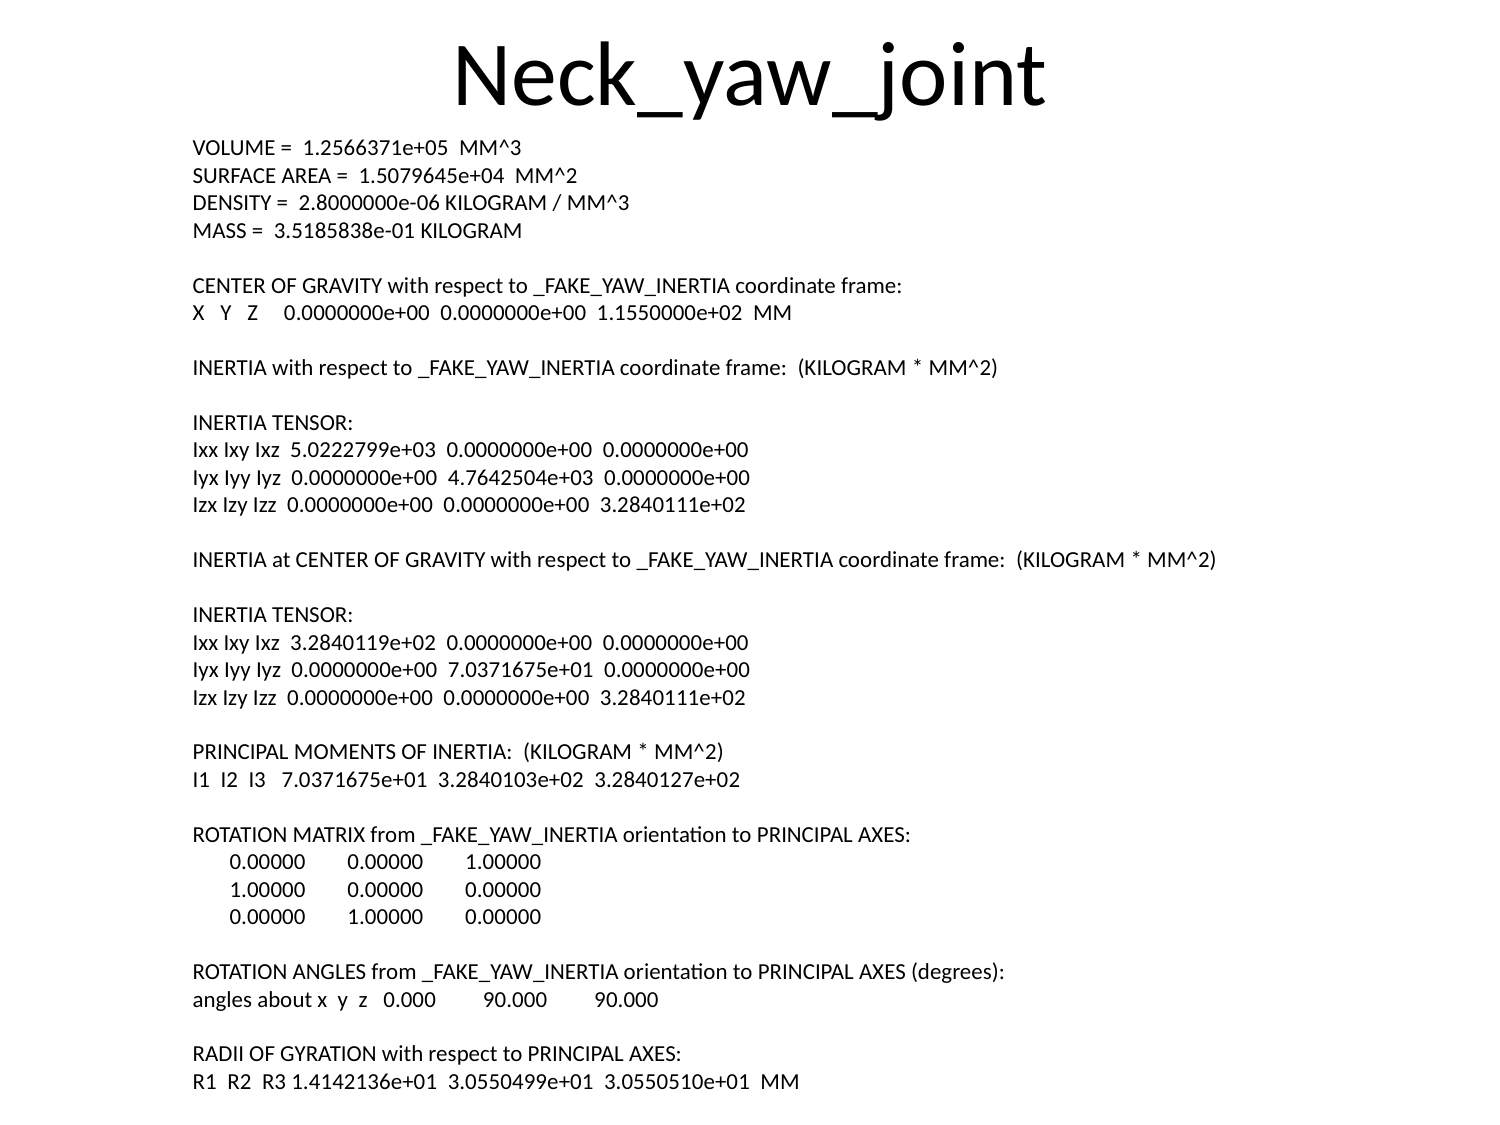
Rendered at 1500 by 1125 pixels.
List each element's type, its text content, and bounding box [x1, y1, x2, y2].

text_box VOLUME = 1.2566371e+05 MM^3 SURFACE AREA = 1.5079645e+04 MM^2 DENSITY = 2.8000000e-06 KILOGRAM / MM^3 MASS = 3.5185838e-01 KILOGRAM CENTER OF GRAVITY with respect to _FAKE_YAW_INERTIA coordinate frame: X Y Z 0.0000000e+00 0.0000000e+00 1.1550000e+02 MM INERTIA with respect to _FAKE_YAW_INERTIA coordinate frame: (KILOGRAM * MM^2) INERTIA TENSOR: Ixx Ixy Ixz 5.0222799e+03 0.0000000e+00 0.0000000e+00 Iyx Iyy Iyz 0.0000000e+00 4.7642504e+03 0.0000000e+00 Izx Izy Izz 0.0000000e+00 0.0000000e+00 3.2840111e+02 INERTIA at CENTER OF GRAVITY with respect to _FAKE_YAW_INERTIA coordinate frame: (KILOGRAM * MM^2) INERTIA TENSOR: Ixx Ixy Ixz 3.2840119e+02 0.0000000e+00 0.0000000e+00 Iyx Iyy Iyz 0.0000000e+00 7.0371675e+01 0.0000000e+00 Izx Izy Izz 0.0000000e+00 0.0000000e+00 3.2840111e+02 PRINCIPAL MOMENTS OF INERTIA: (KILOGRAM * MM^2) I1 I2 I3 7.0371675e+01 3.2840103e+02 3.2840127e+02 ROTATION MATRIX from _FAKE_YAW_INERTIA orientation to PRINCIPAL AXES: 0.00000 0.00000 1.00000 1.00000 0.00000 0.00000 0.00000 1.00000 0.00000 ROTATION ANGLES from _FAKE_YAW_INERTIA orientation to PRINCIPAL AXES (degrees): angles about x y z 0.000 90.000 90.000 RADII OF GYRATION with respect to PRINCIPAL AXES: R1 R2 R3 1.4142136e+01 3.0550499e+01 3.0550510e+01 MM [177, 125, 1234, 1125]
title Neck_yaw_joint [112, 0, 1388, 190]
